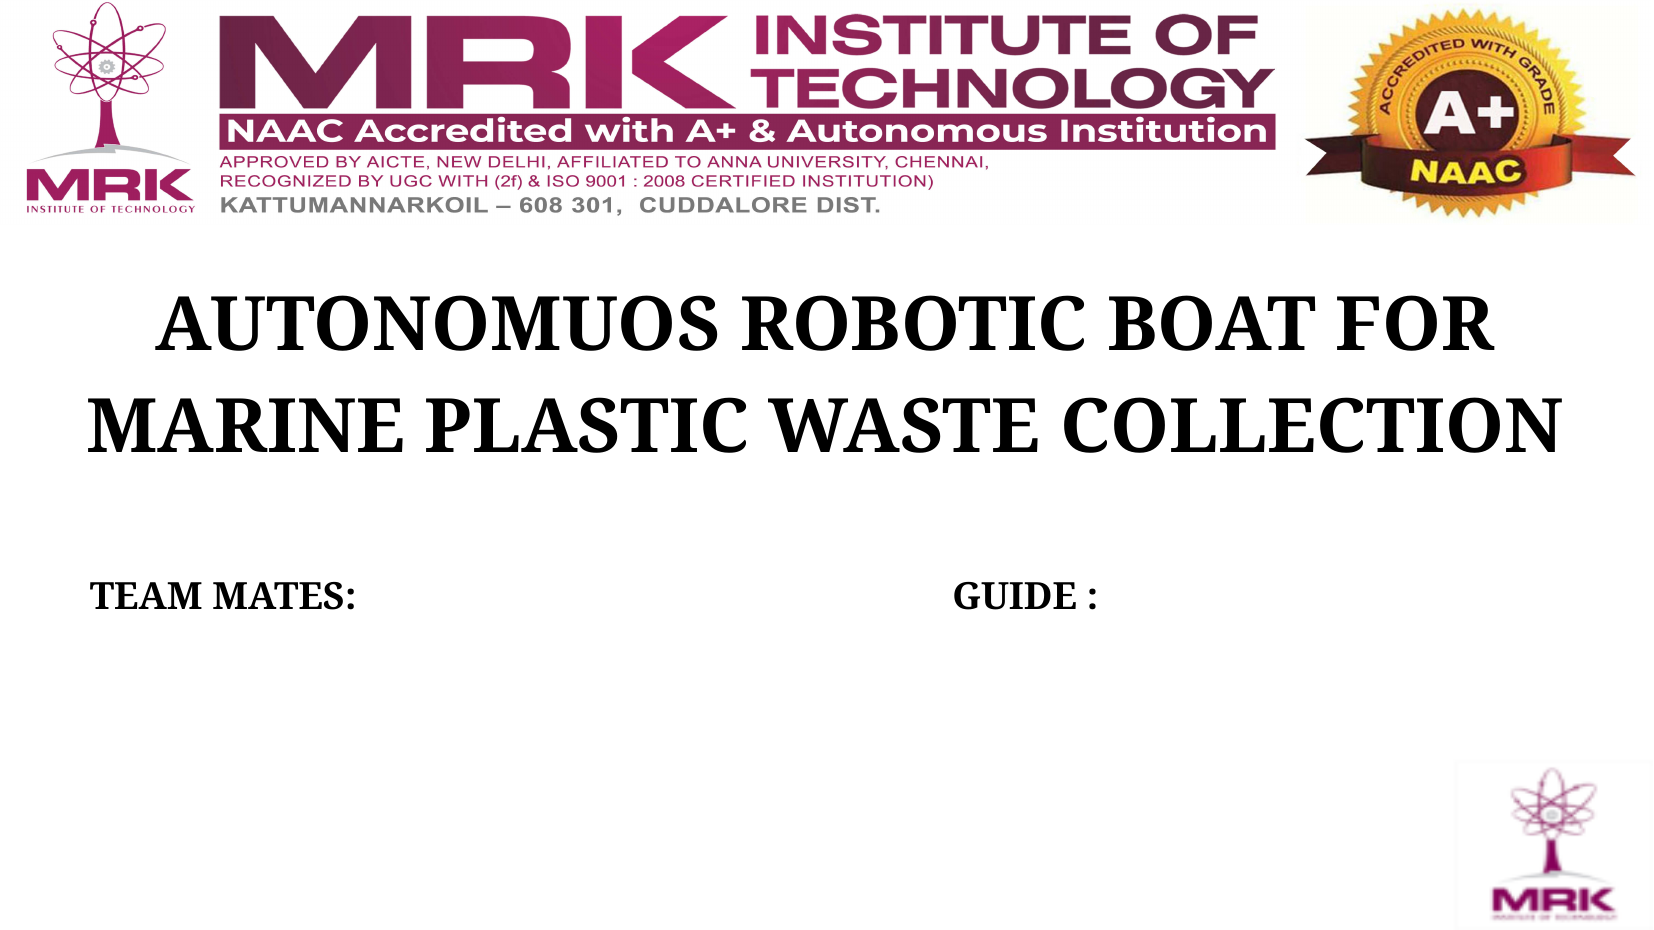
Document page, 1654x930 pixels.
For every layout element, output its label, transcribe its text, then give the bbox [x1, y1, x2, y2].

text_box AUTONOMUOS ROBOTIC BOAT FOR MARINE PLASTIC WASTE COLLECTION [37, 262, 1613, 482]
text_box TEAM MATES: [75, 562, 488, 901]
picture [0, 0, 1654, 930]
text_box GUIDE : [937, 562, 1463, 901]
